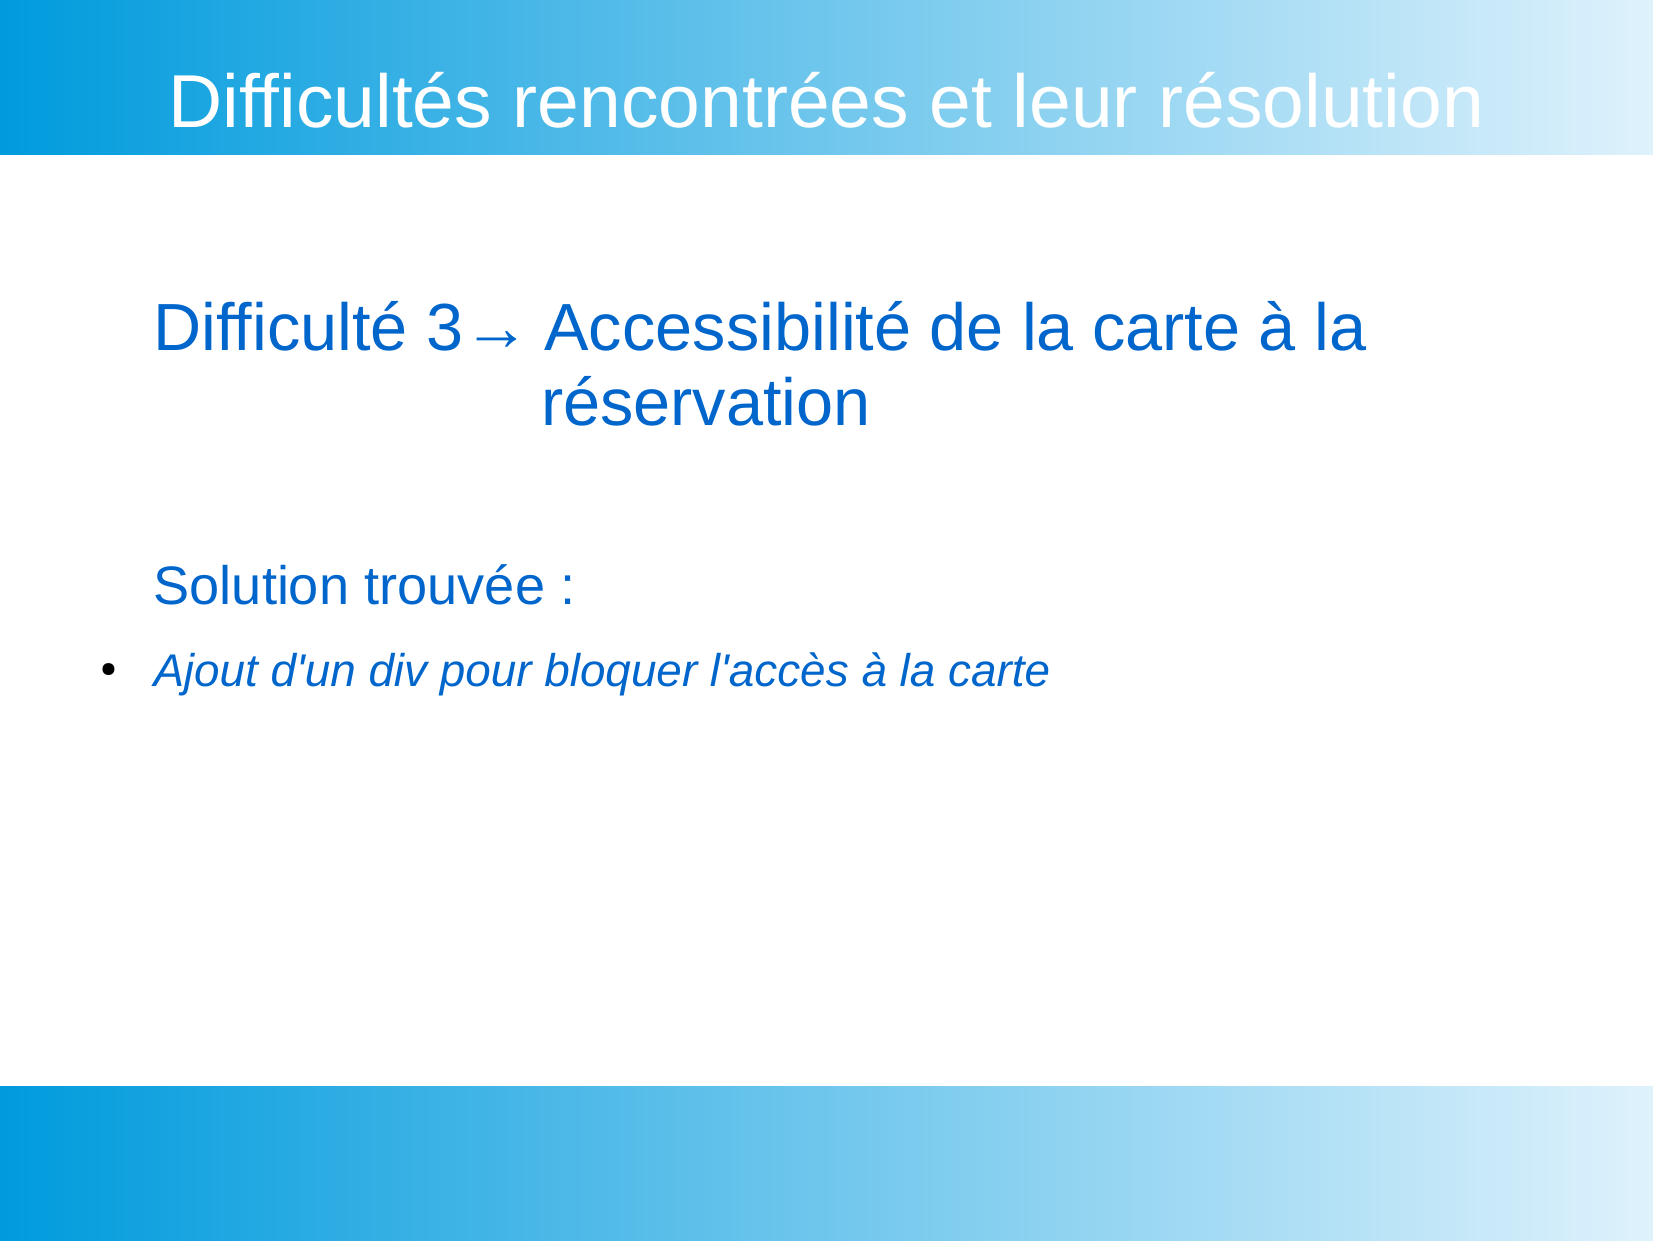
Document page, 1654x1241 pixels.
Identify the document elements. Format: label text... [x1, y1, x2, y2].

list Difficulté 3→ Accessibilité de la carte à la réservation [82, 290, 1571, 473]
list Solution trouvée : Ajout d'un div pour bloquer l'accès à la carte [82, 555, 1571, 899]
title Difficultés rencontrées et leur résolution [82, 49, 1571, 155]
